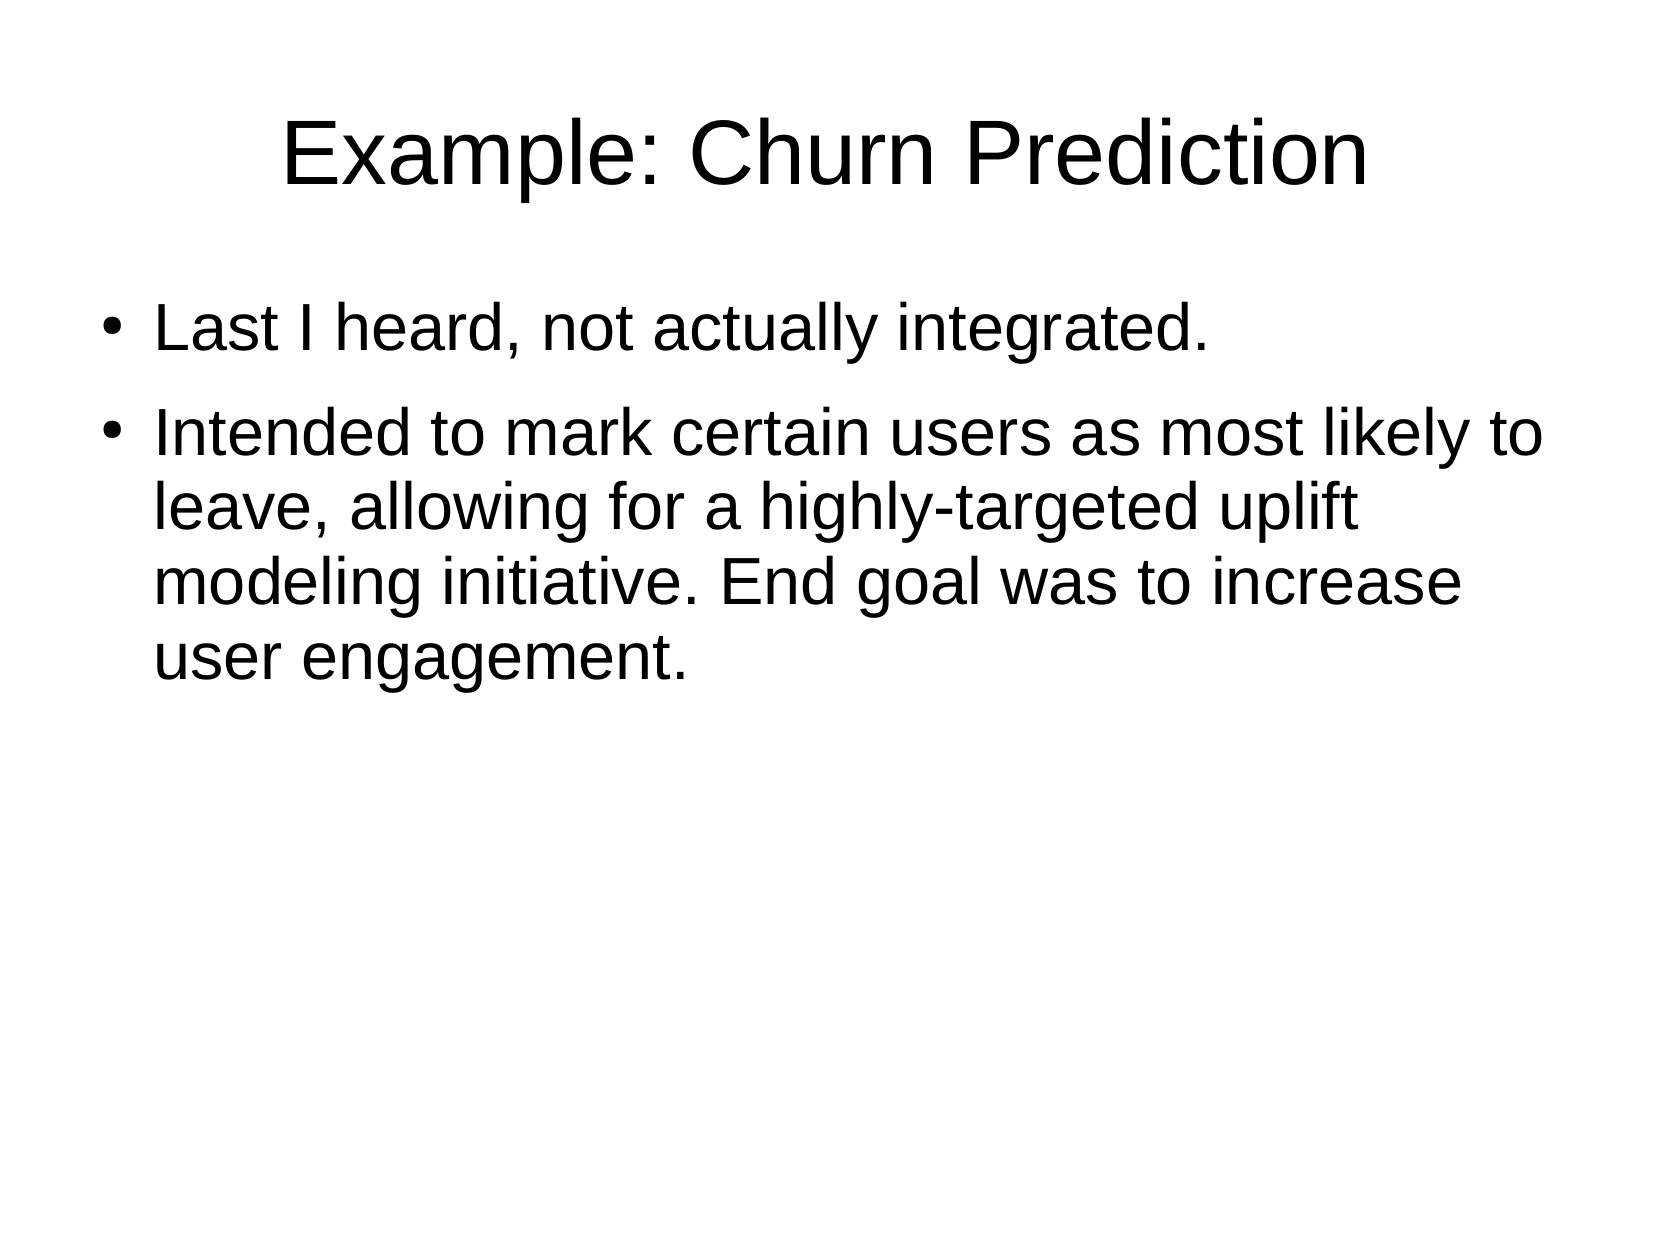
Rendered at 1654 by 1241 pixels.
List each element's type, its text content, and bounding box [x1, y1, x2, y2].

list Last I heard, not actually integrated. Intended to mark certain users as most likely to leave, allowing for a highly-targeted uplift modeling initiative. End goal was to increase user engagement. [82, 290, 1571, 1010]
title Example: Churn Prediction [82, 49, 1571, 257]
